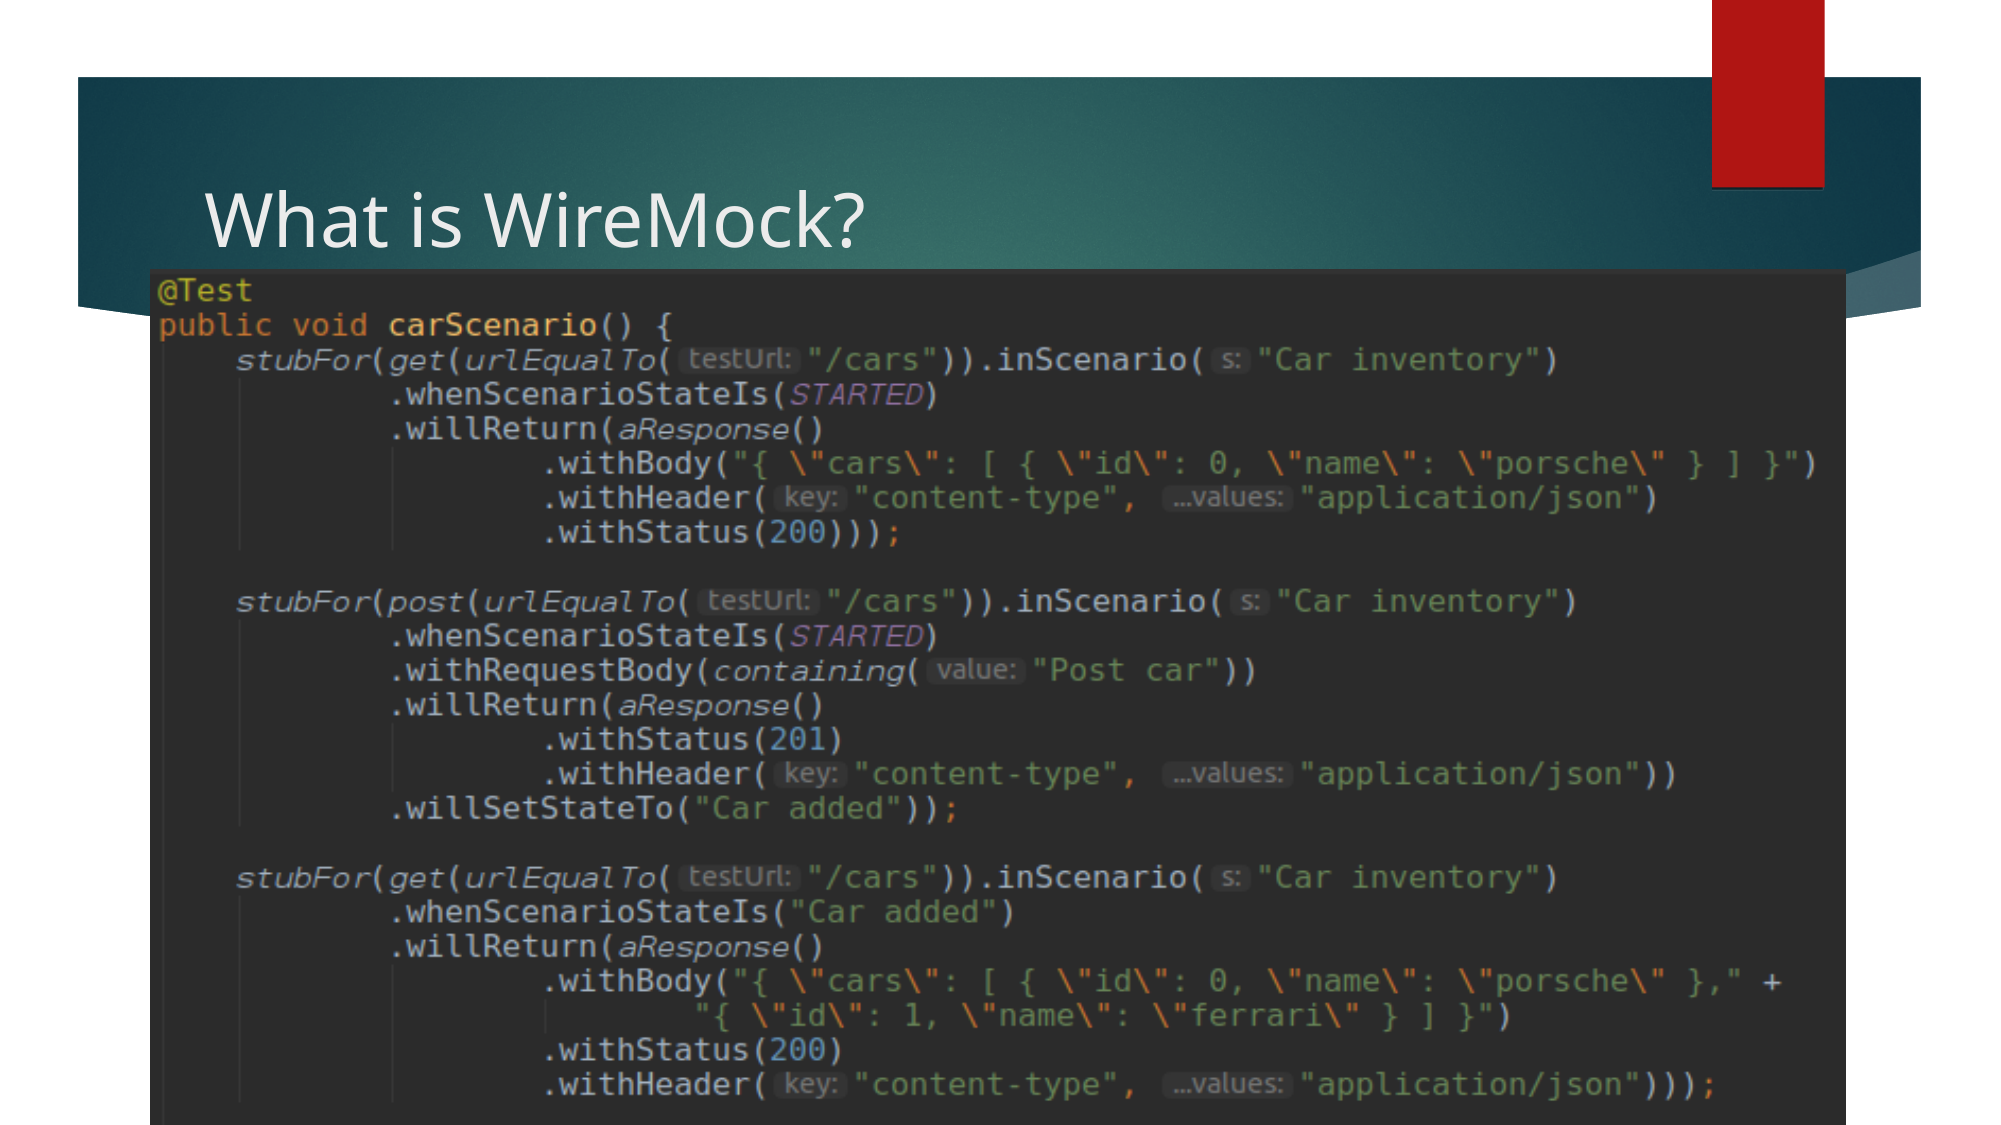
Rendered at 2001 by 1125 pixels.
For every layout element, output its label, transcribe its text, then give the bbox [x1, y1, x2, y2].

title What is WireMock? [189, 159, 1638, 269]
picture [79, 78, 1920, 1125]
